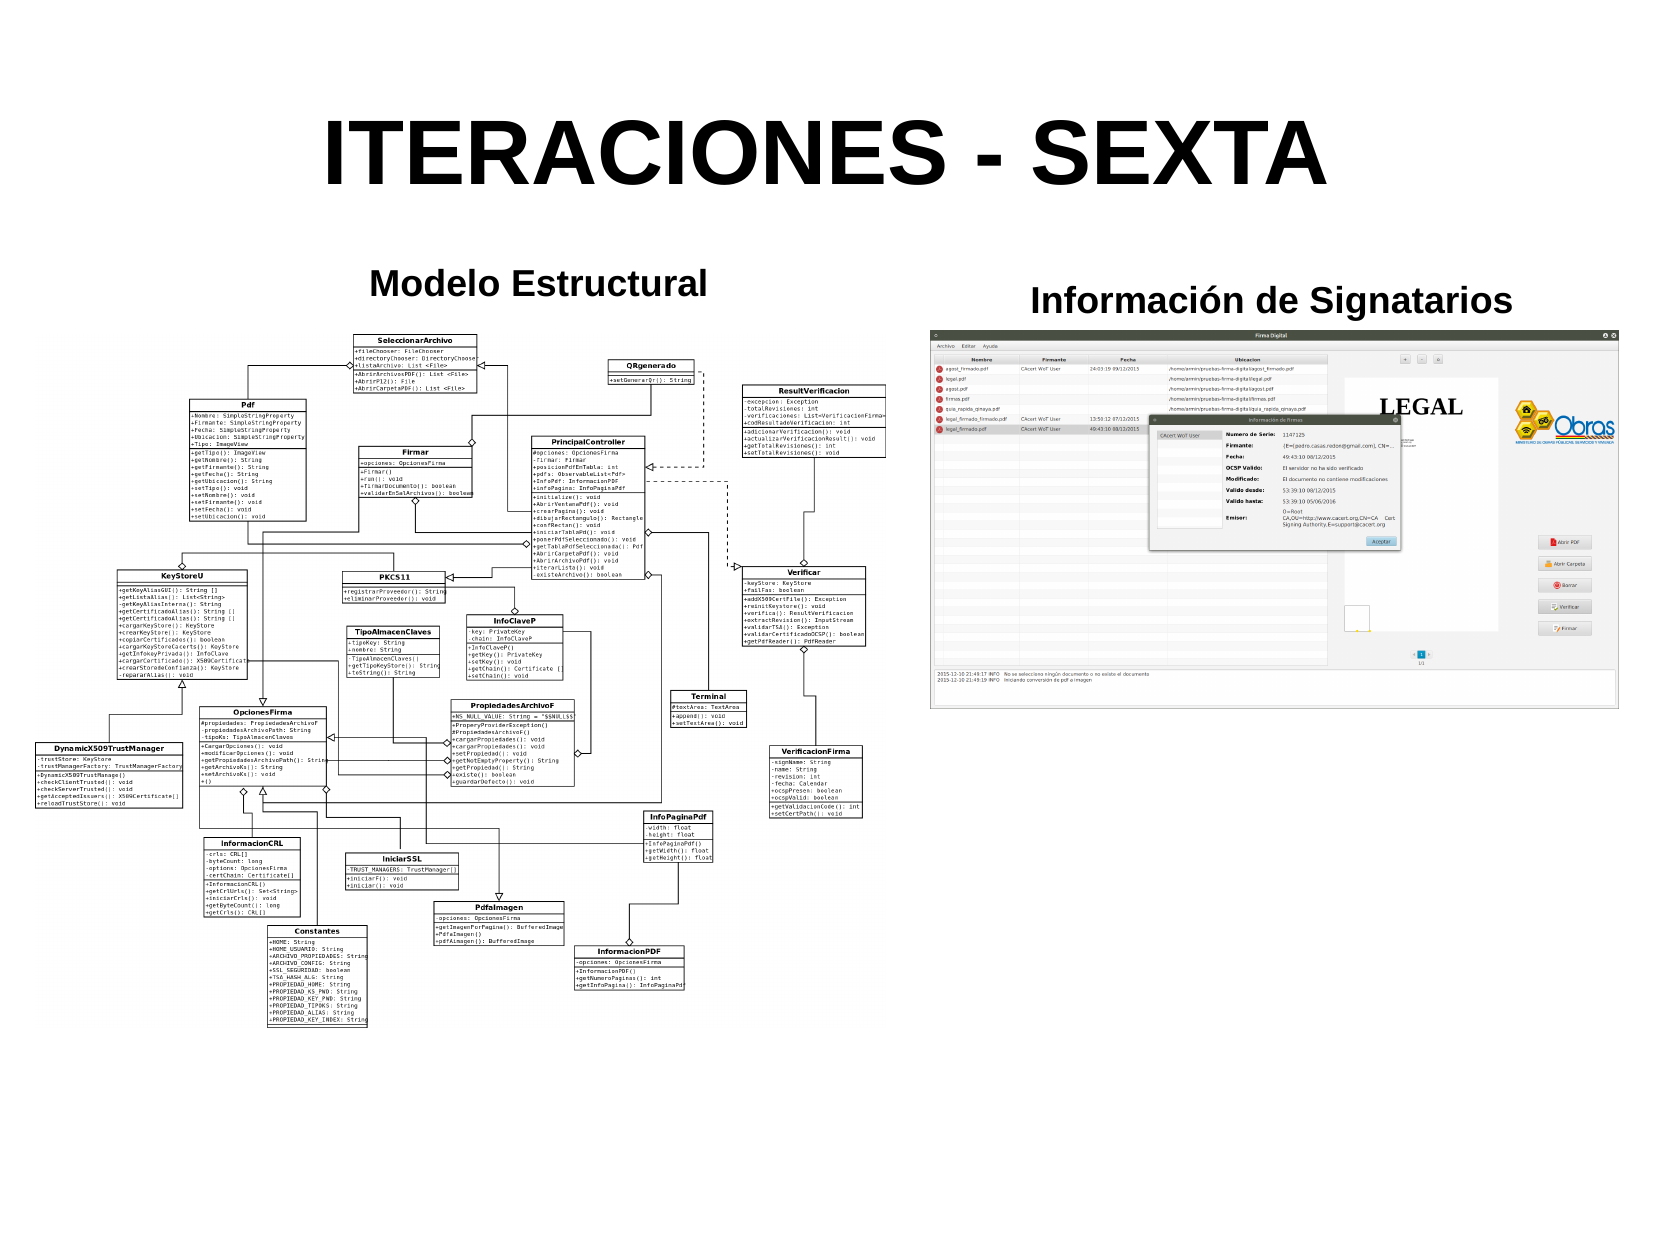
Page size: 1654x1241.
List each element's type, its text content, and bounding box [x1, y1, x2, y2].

picture [35, 334, 886, 1028]
title ITERACIONES - SEXTA [82, 49, 1571, 257]
text_box Información de Signatarios [1015, 271, 1548, 371]
text_box Modelo Estructural [354, 255, 733, 355]
picture [930, 330, 1619, 709]
